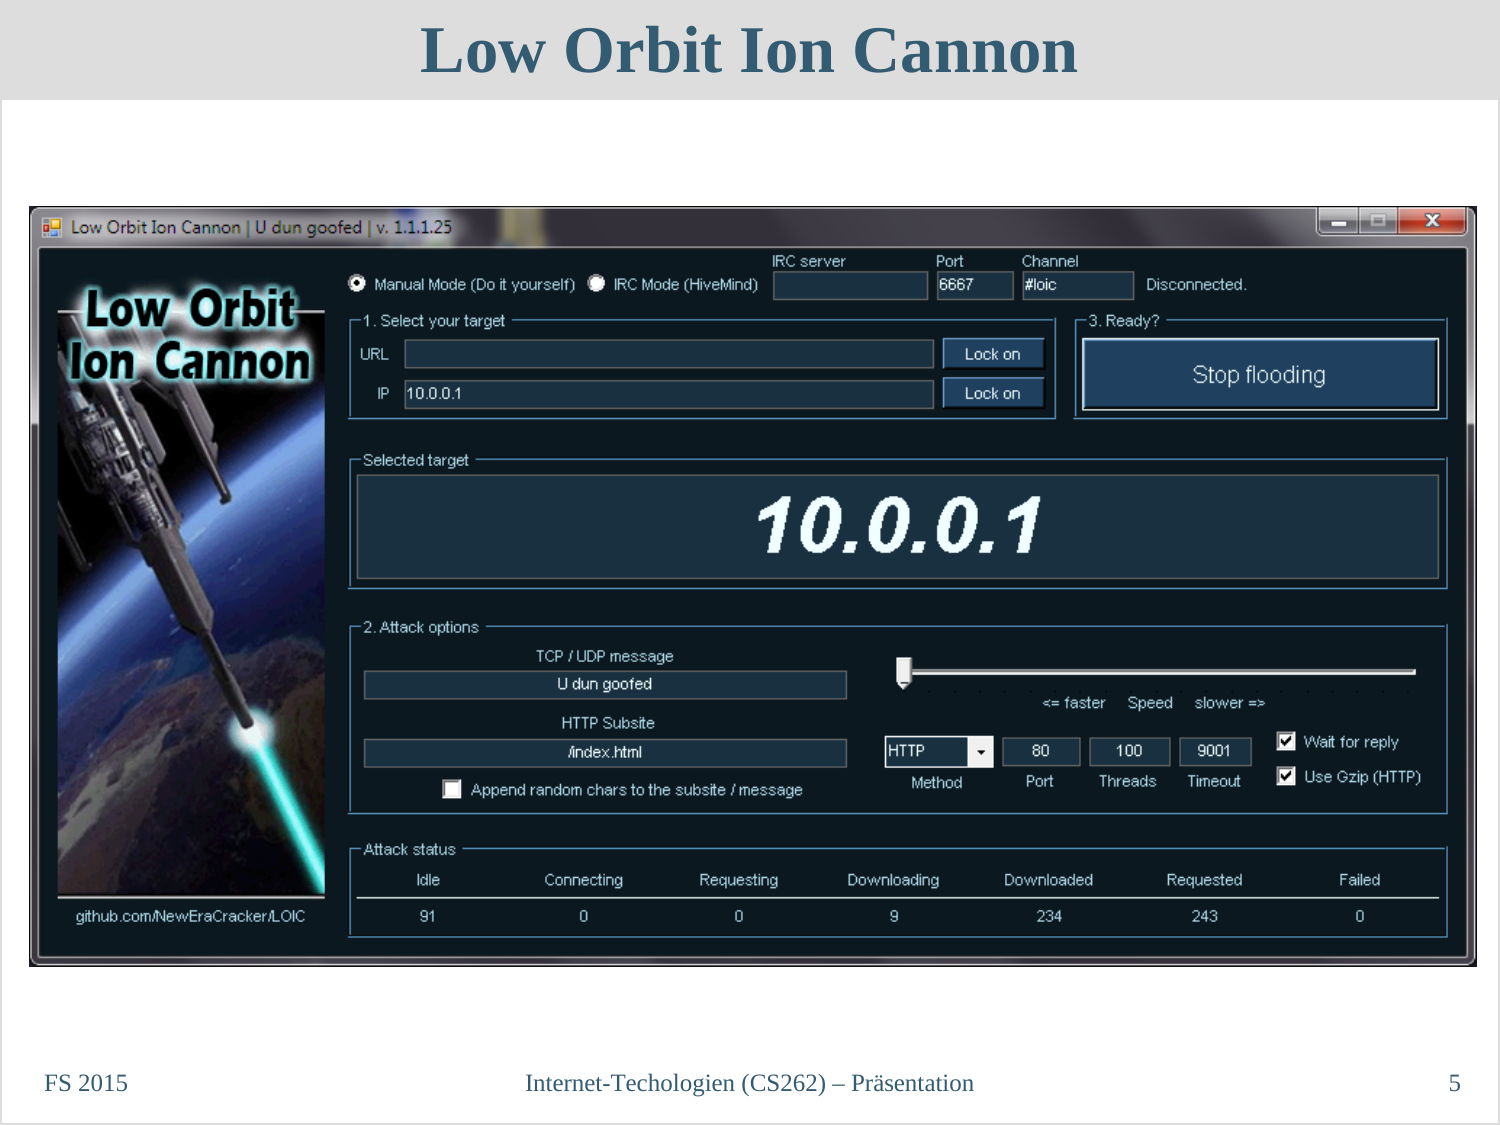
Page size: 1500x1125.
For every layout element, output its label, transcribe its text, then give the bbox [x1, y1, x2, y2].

text_box Internet-Techologien (CS262) – Präsentation [300, 1058, 1201, 1107]
text_box <Nummer> [1375, 1058, 1477, 1097]
title Low Orbit Ion Cannon [0, 0, 1500, 100]
text_box FS 2015 [29, 1058, 195, 1097]
picture [29, 206, 1477, 967]
